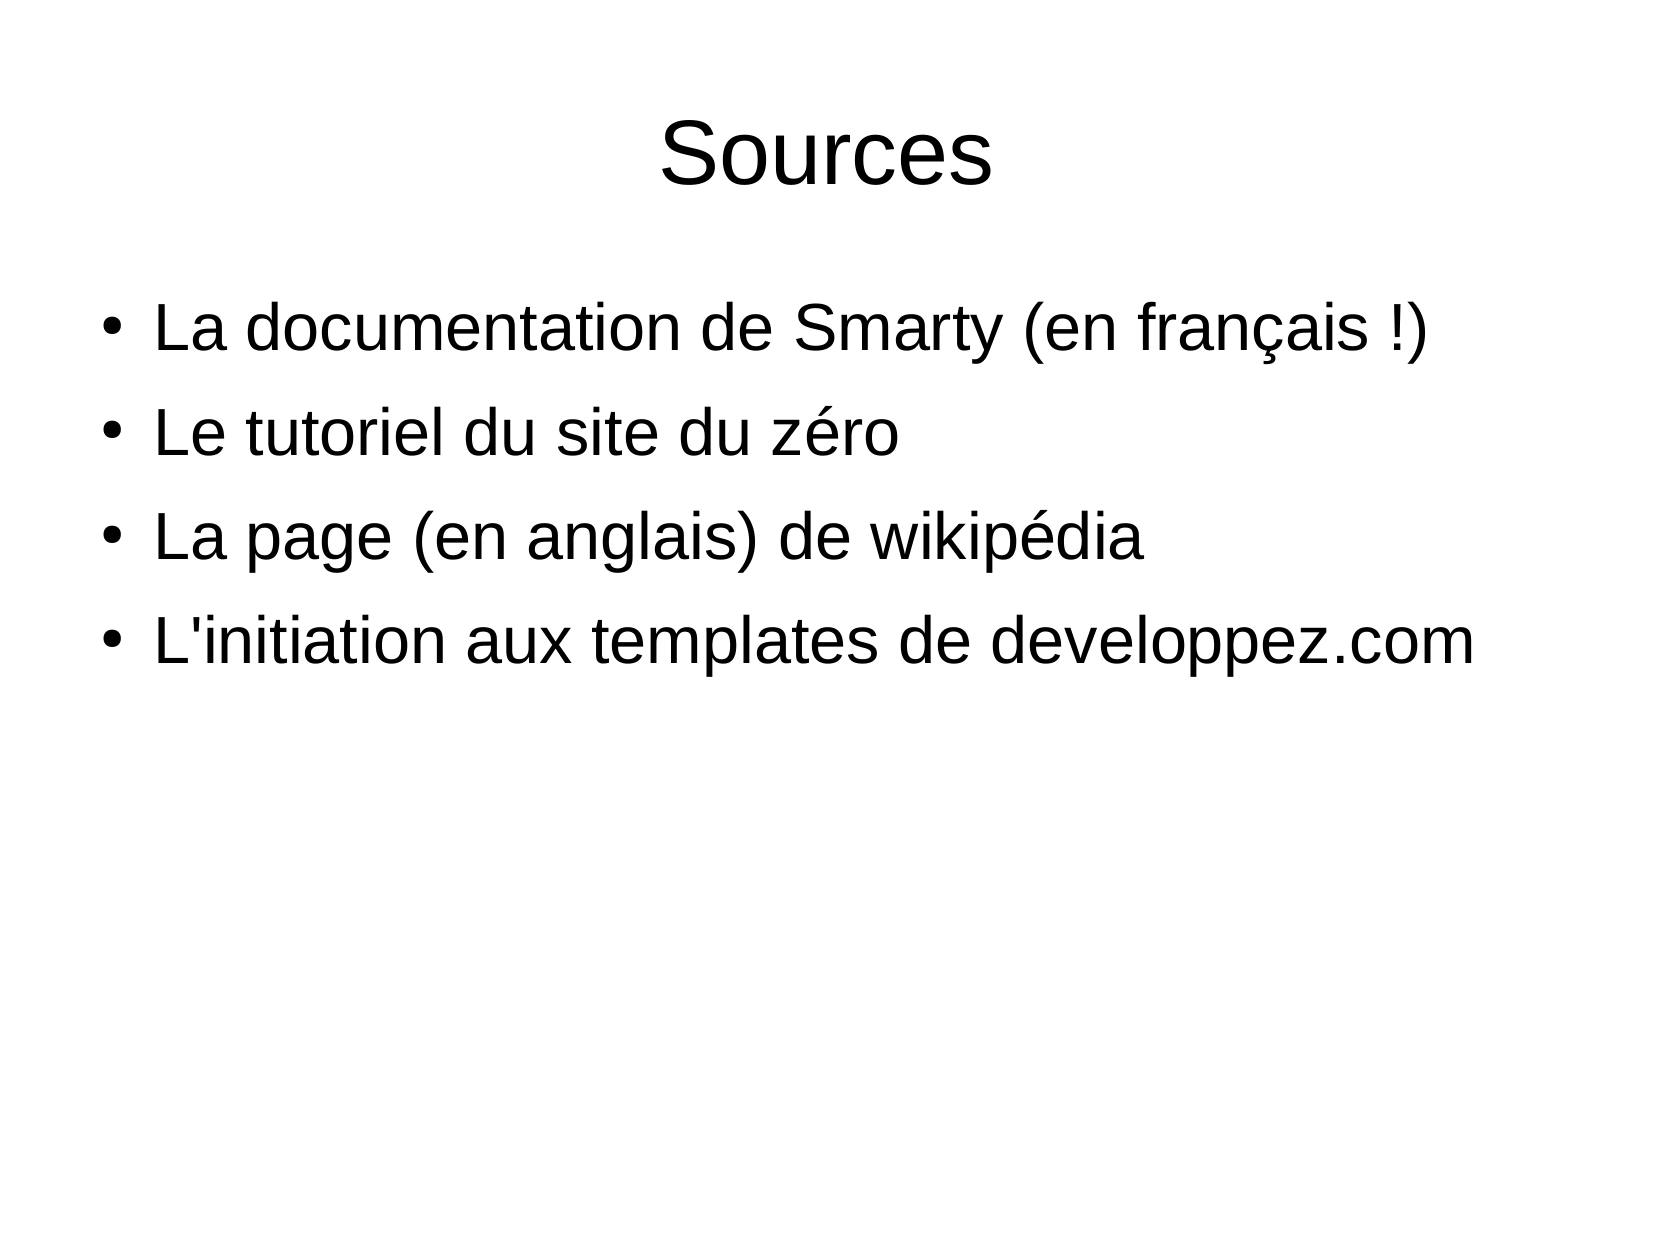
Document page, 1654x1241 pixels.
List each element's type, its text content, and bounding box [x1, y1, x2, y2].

list La documentation de Smarty (en français !) Le tutoriel du site du zéro La page (en anglais) de wikipédia L'initiation aux templates de developpez.com [82, 290, 1625, 1094]
title Sources [82, 56, 1571, 250]
